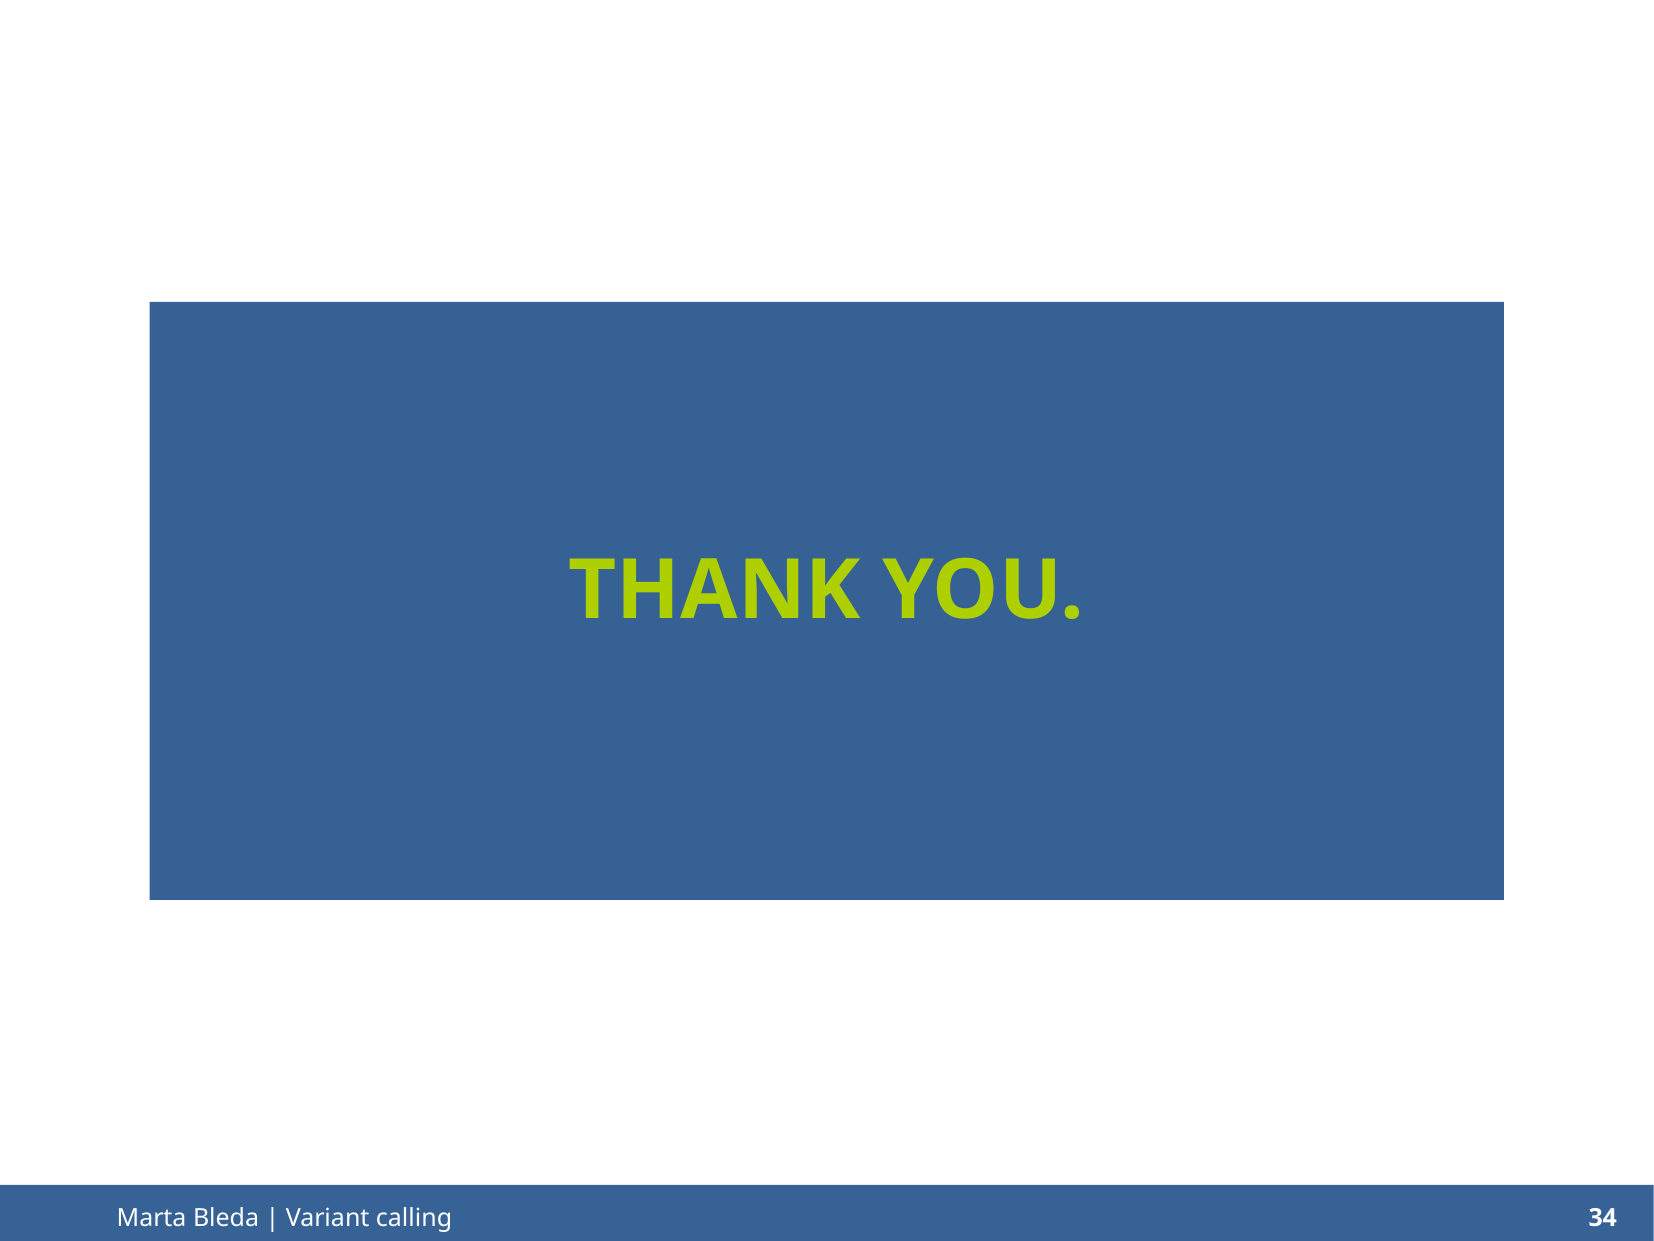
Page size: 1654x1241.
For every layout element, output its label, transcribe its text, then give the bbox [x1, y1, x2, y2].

title THANK YOU. [219, 482, 1435, 690]
